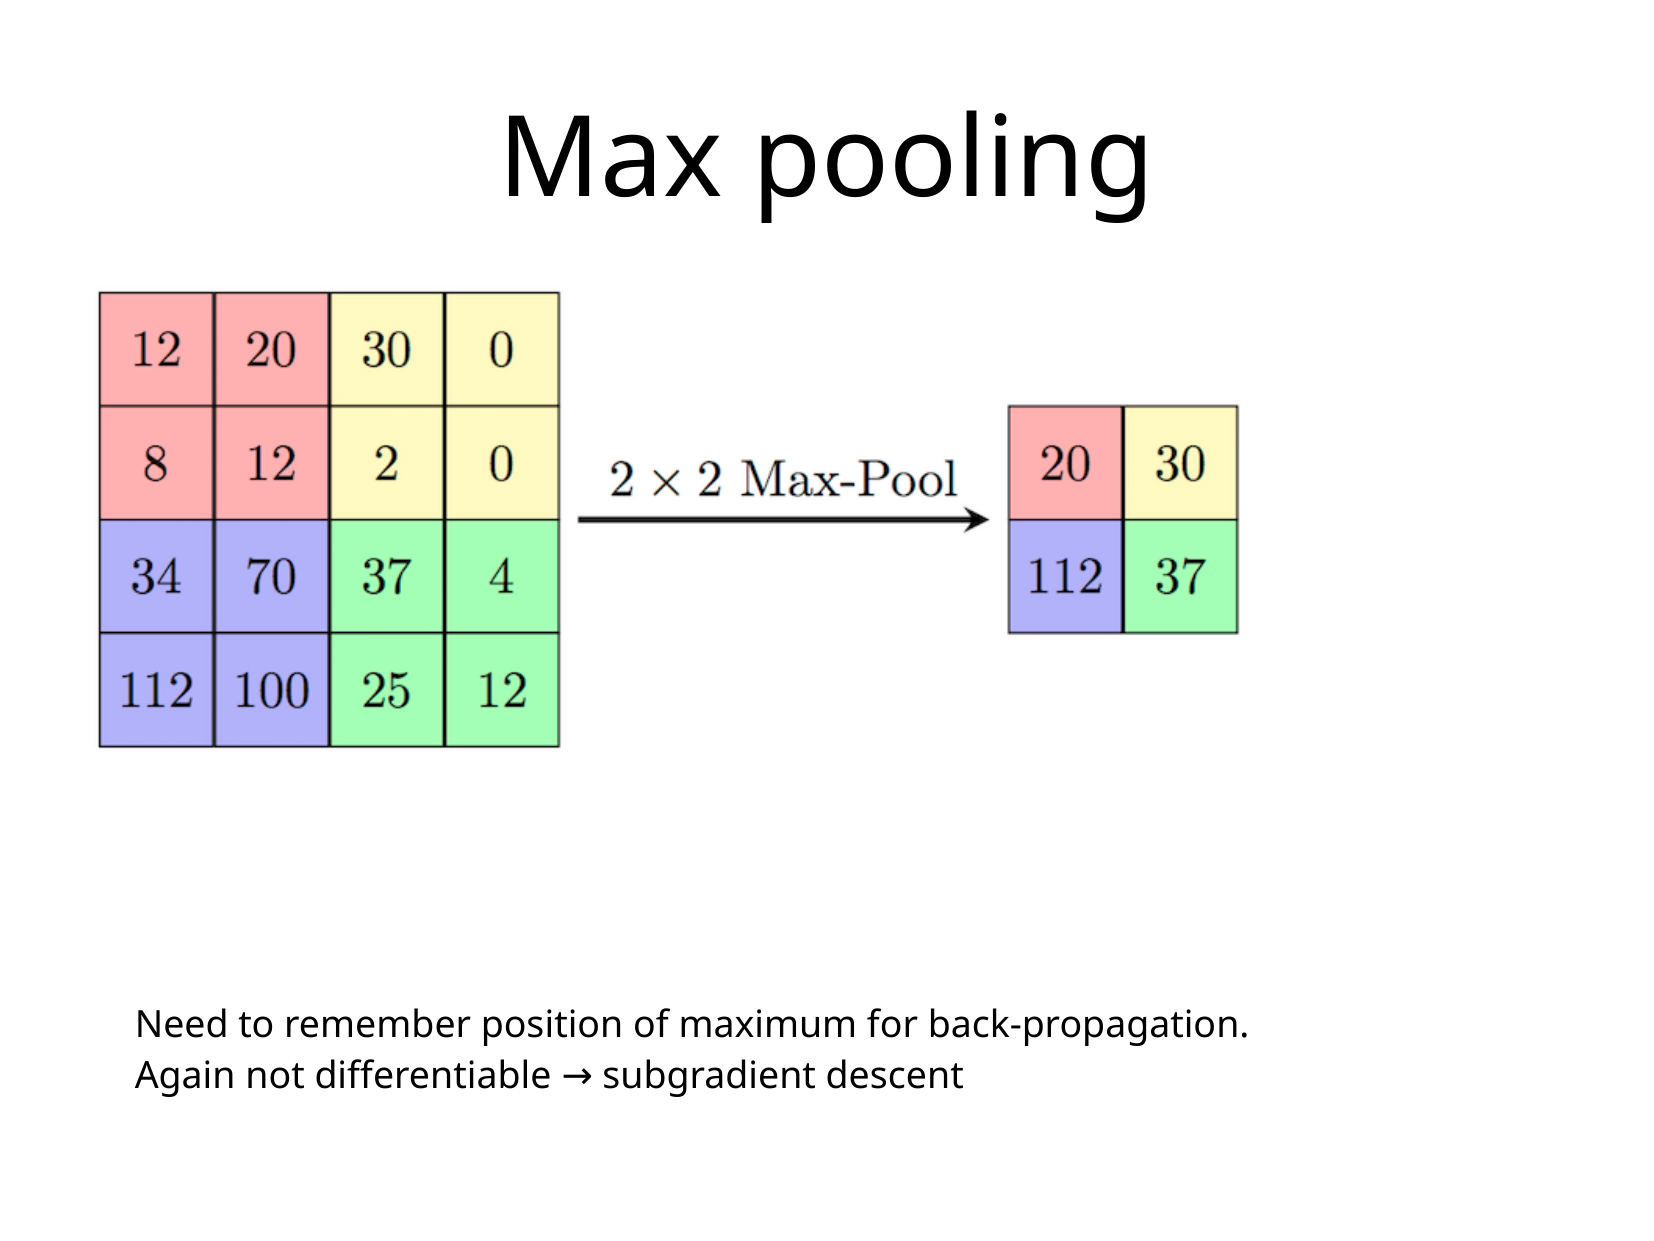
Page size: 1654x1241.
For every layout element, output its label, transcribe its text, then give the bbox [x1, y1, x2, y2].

picture [82, 275, 1255, 766]
text_box Need to remember position of maximum for back-propagation. Again not differentiable → subgradient descent [120, 990, 1486, 1081]
title Max pooling [82, 49, 1571, 257]
